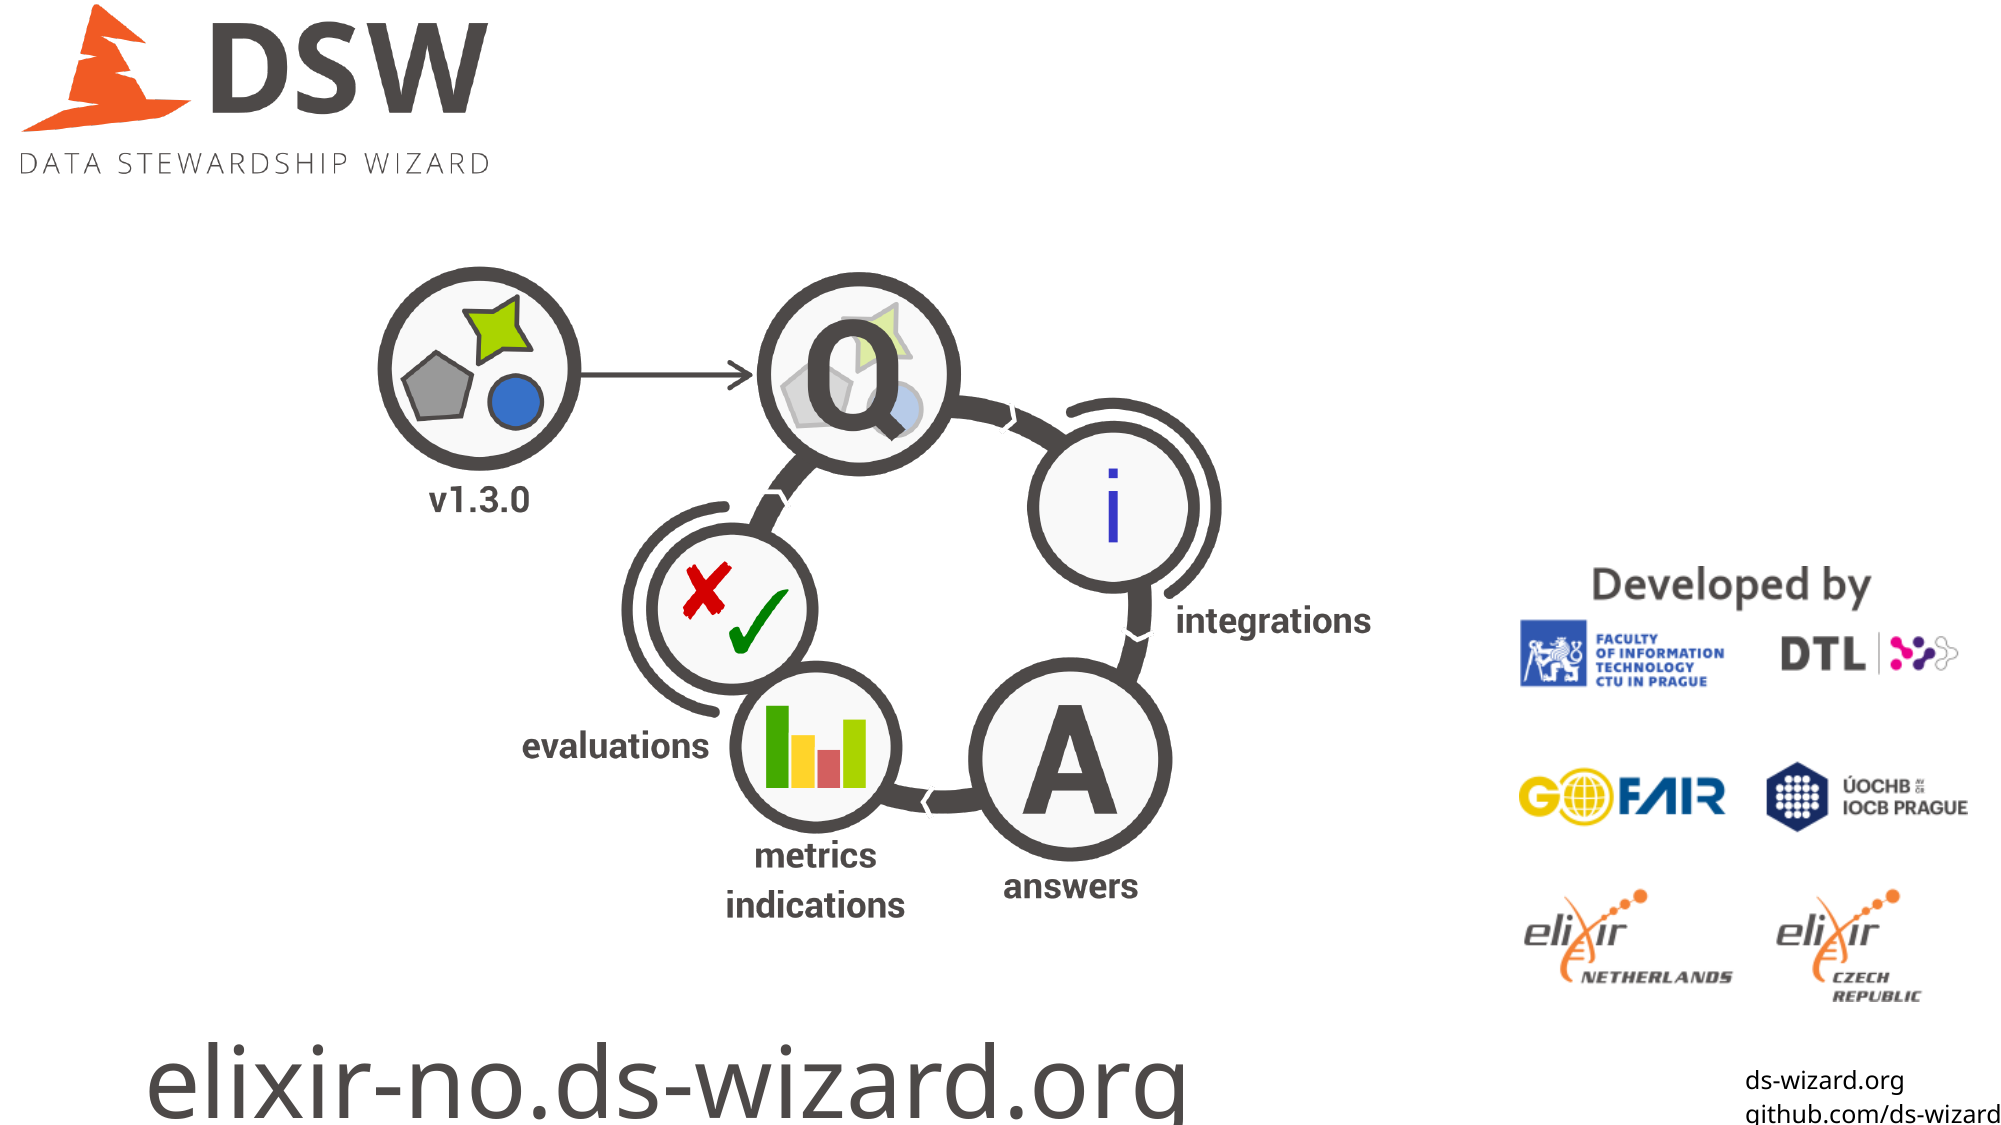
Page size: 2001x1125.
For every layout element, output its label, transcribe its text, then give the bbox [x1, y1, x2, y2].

picture [1519, 566, 1968, 1002]
text_box ds-wizard.org github.com/ds-wizard [1730, 1021, 1997, 1125]
text_box elixir-no.ds-wizard.org [129, 1003, 1382, 1119]
picture [0, 0, 1394, 941]
